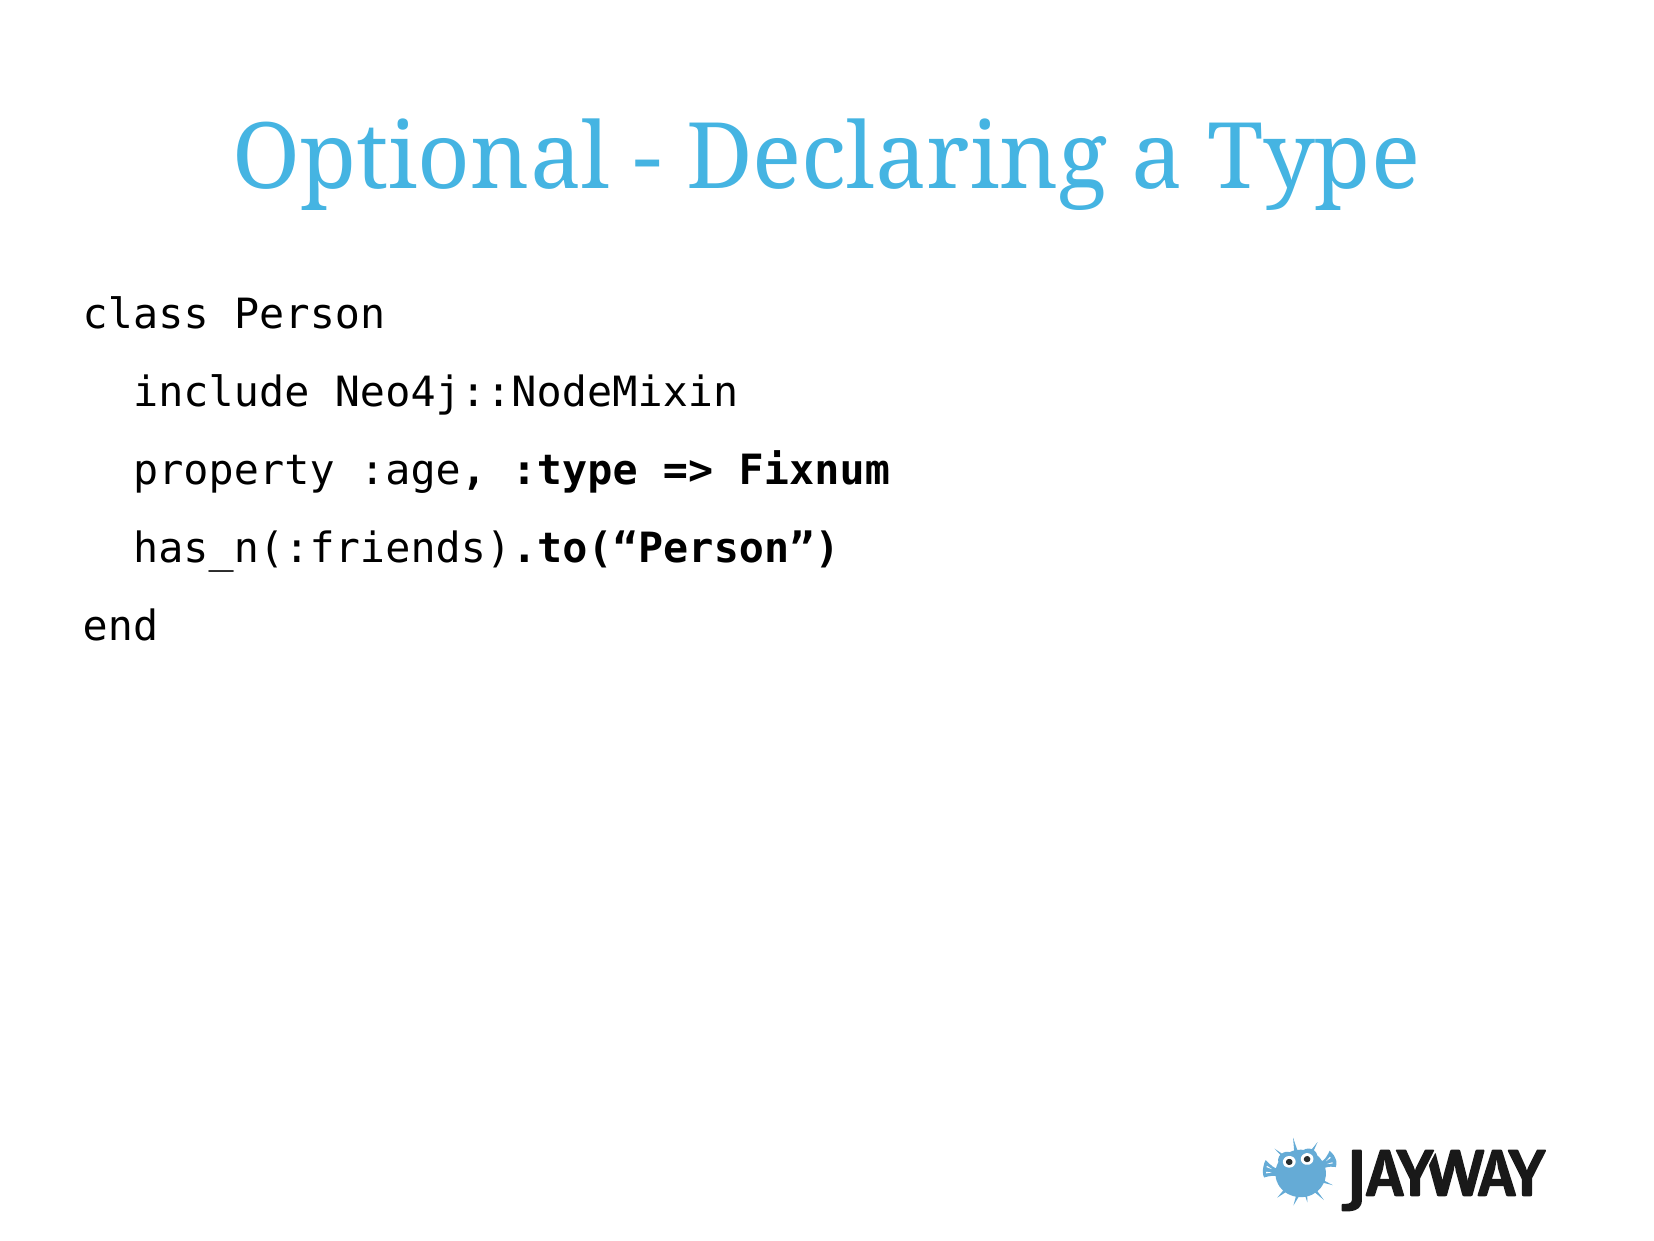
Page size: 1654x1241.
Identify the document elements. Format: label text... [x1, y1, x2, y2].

list class Person include Neo4j::NodeMixin property :age, :type => Fixnum has_n(:friends).to(“Person”) end [82, 290, 1577, 1109]
title Optional - Declaring a Type [82, 49, 1571, 257]
